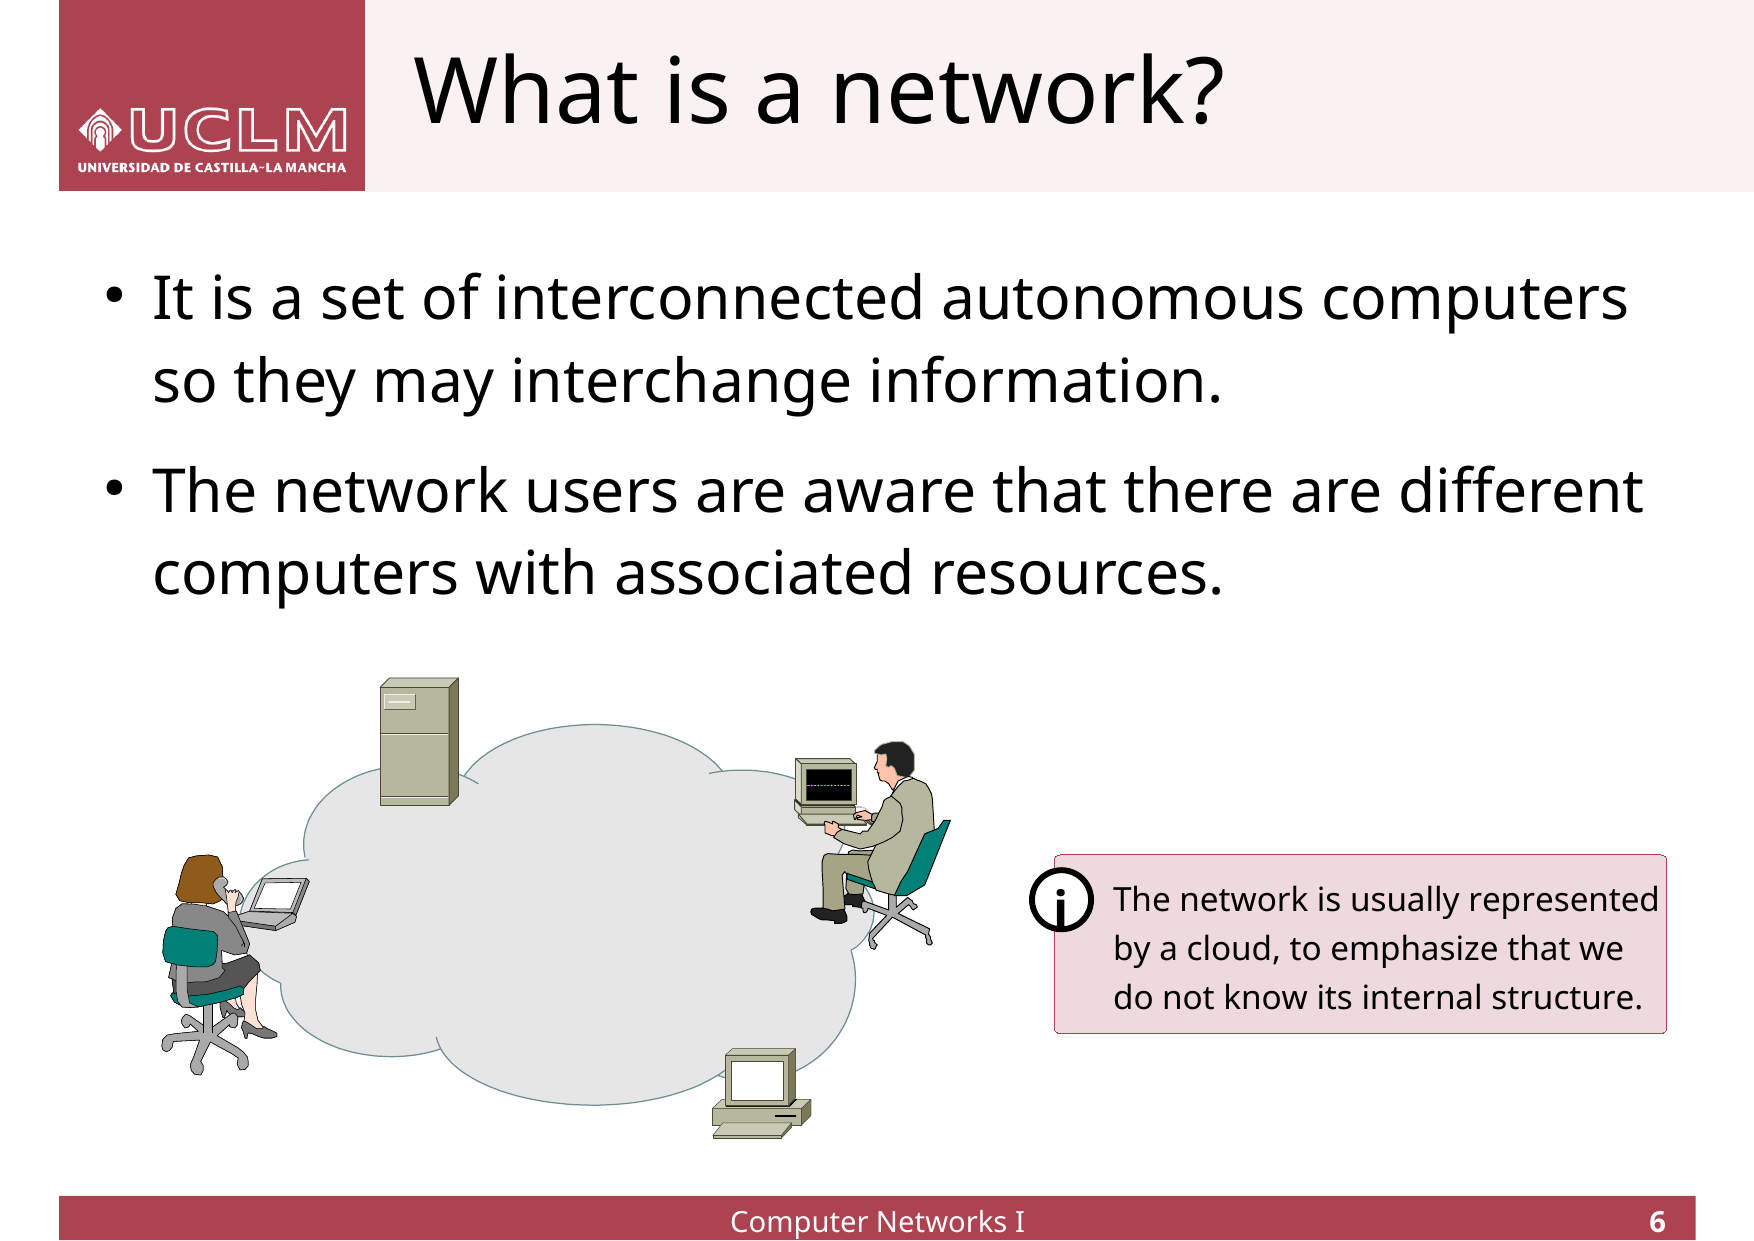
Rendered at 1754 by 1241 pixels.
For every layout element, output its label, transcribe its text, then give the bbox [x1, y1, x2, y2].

picture [792, 740, 953, 951]
text_box [1076, 873, 1092, 926]
text_box [1031, 874, 1047, 926]
picture [379, 677, 460, 807]
text_box i [1047, 868, 1076, 943]
list It is a set of interconnected autonomous computers so they may interchange information. The network users are aware that there are different computers with associated resources. [87, 254, 1667, 621]
picture [161, 854, 313, 1078]
picture [59, 0, 365, 191]
title What is a network? [413, 0, 1667, 198]
text_box The network is usually represented by a cloud, to emphasize that we do not know its internal structure. [1054, 854, 1667, 1034]
picture [711, 1048, 813, 1139]
text_box [303, 724, 856, 1106]
